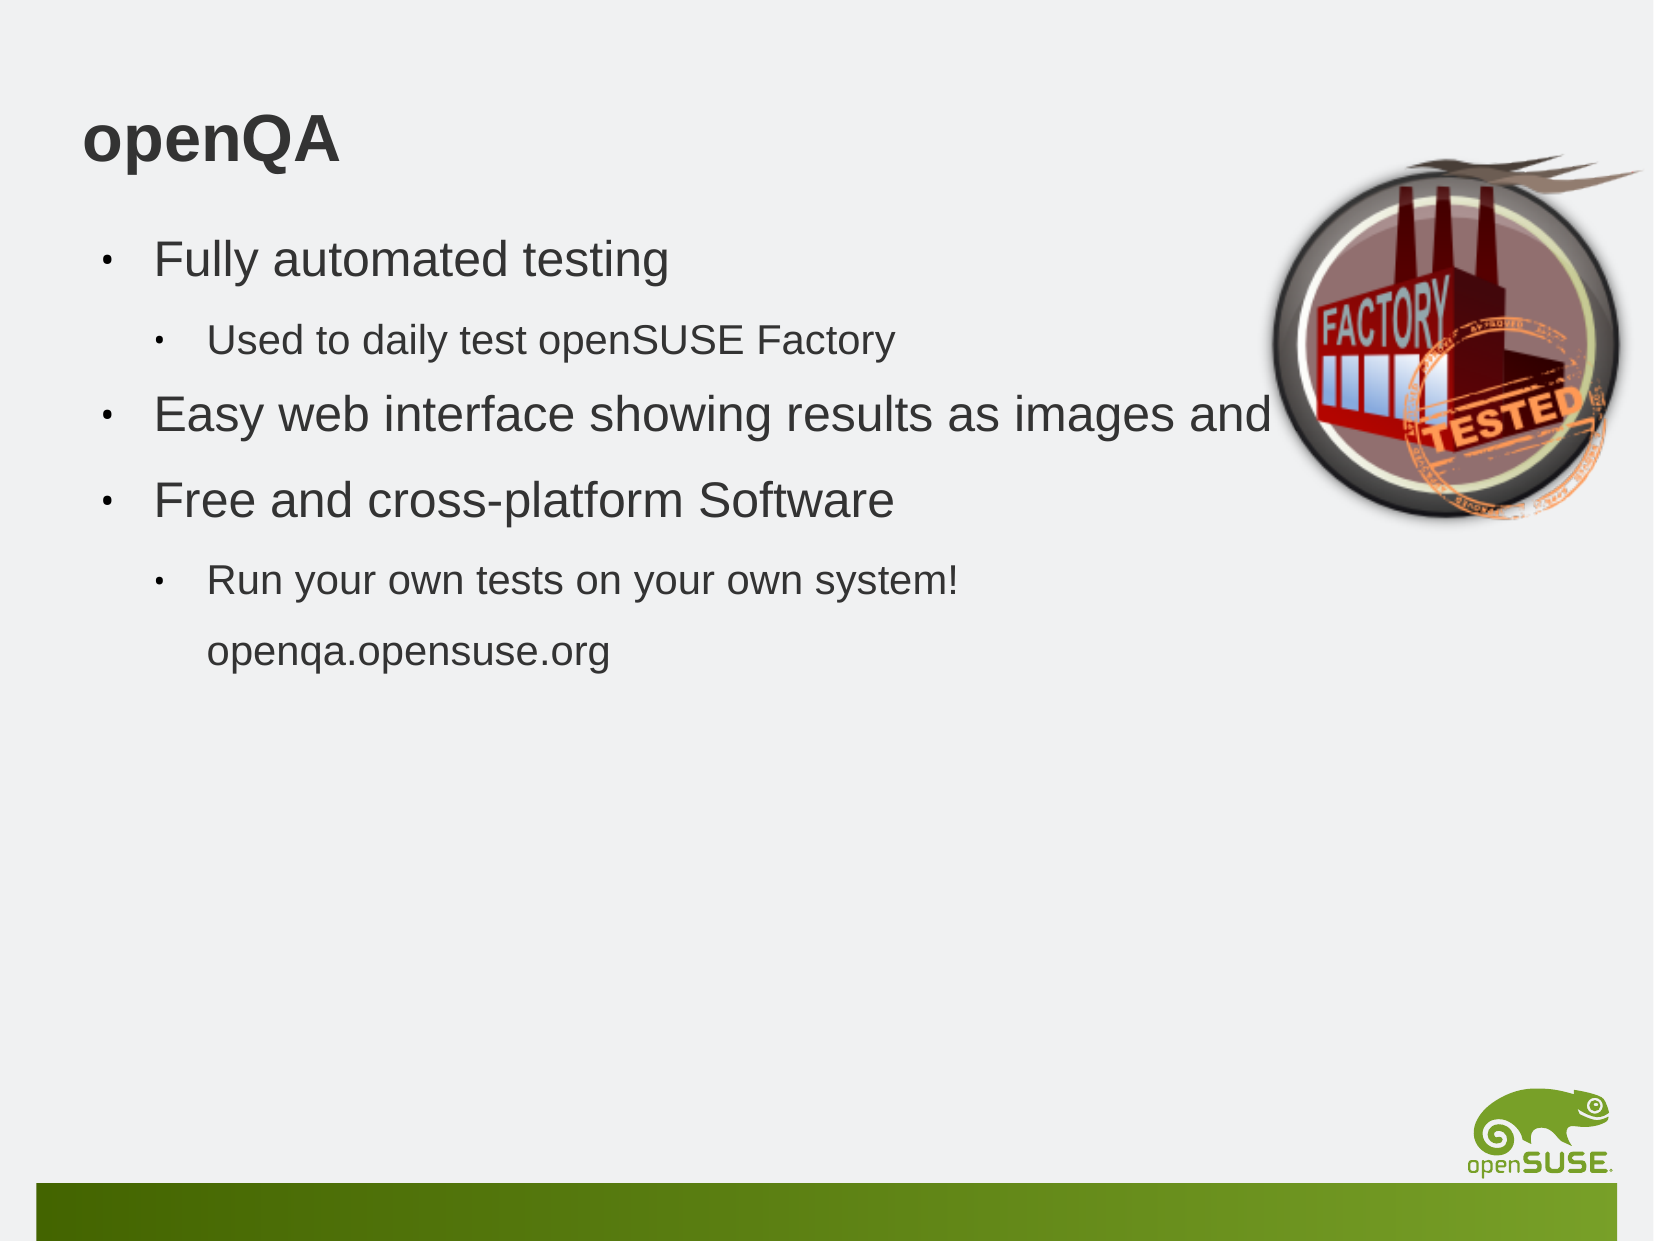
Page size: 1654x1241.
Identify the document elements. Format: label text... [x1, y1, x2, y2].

picture [0, 0, 1654, 1241]
title openQA [82, 49, 489, 228]
list Fully automated testing Used to daily test openSUSE Factory Easy web interface showing results as images and video Free and cross-platform Software Run your own tests on your own system! openqa.opensuse.org [82, 231, 1571, 1050]
